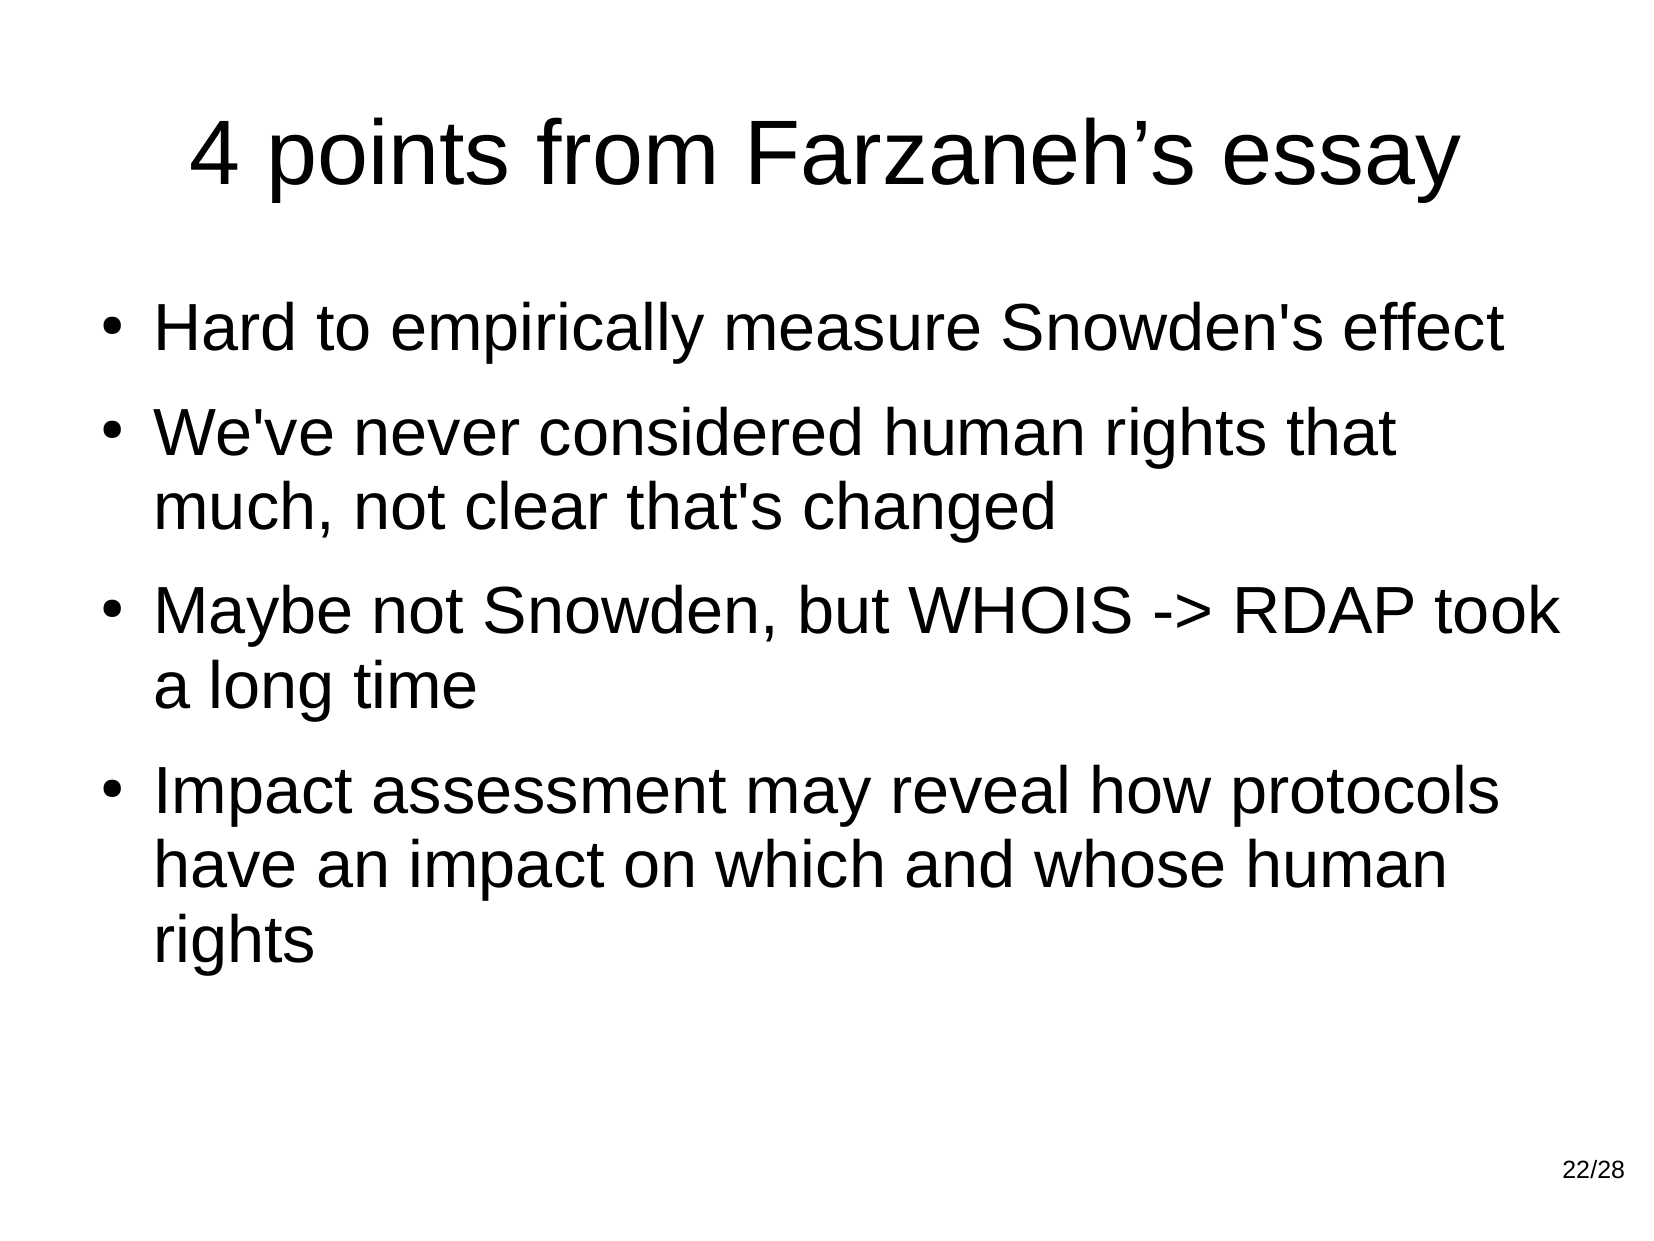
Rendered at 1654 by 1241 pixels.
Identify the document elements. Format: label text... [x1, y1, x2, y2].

list Hard to empirically measure Snowden's effect We've never considered human rights that much, not clear that's changed Maybe not Snowden, but WHOIS -> RDAP took a long time Impact assessment may reveal how protocols have an impact on which and whose human rights [82, 290, 1571, 1010]
title 4 points from Farzaneh’s essay [82, 49, 1571, 257]
